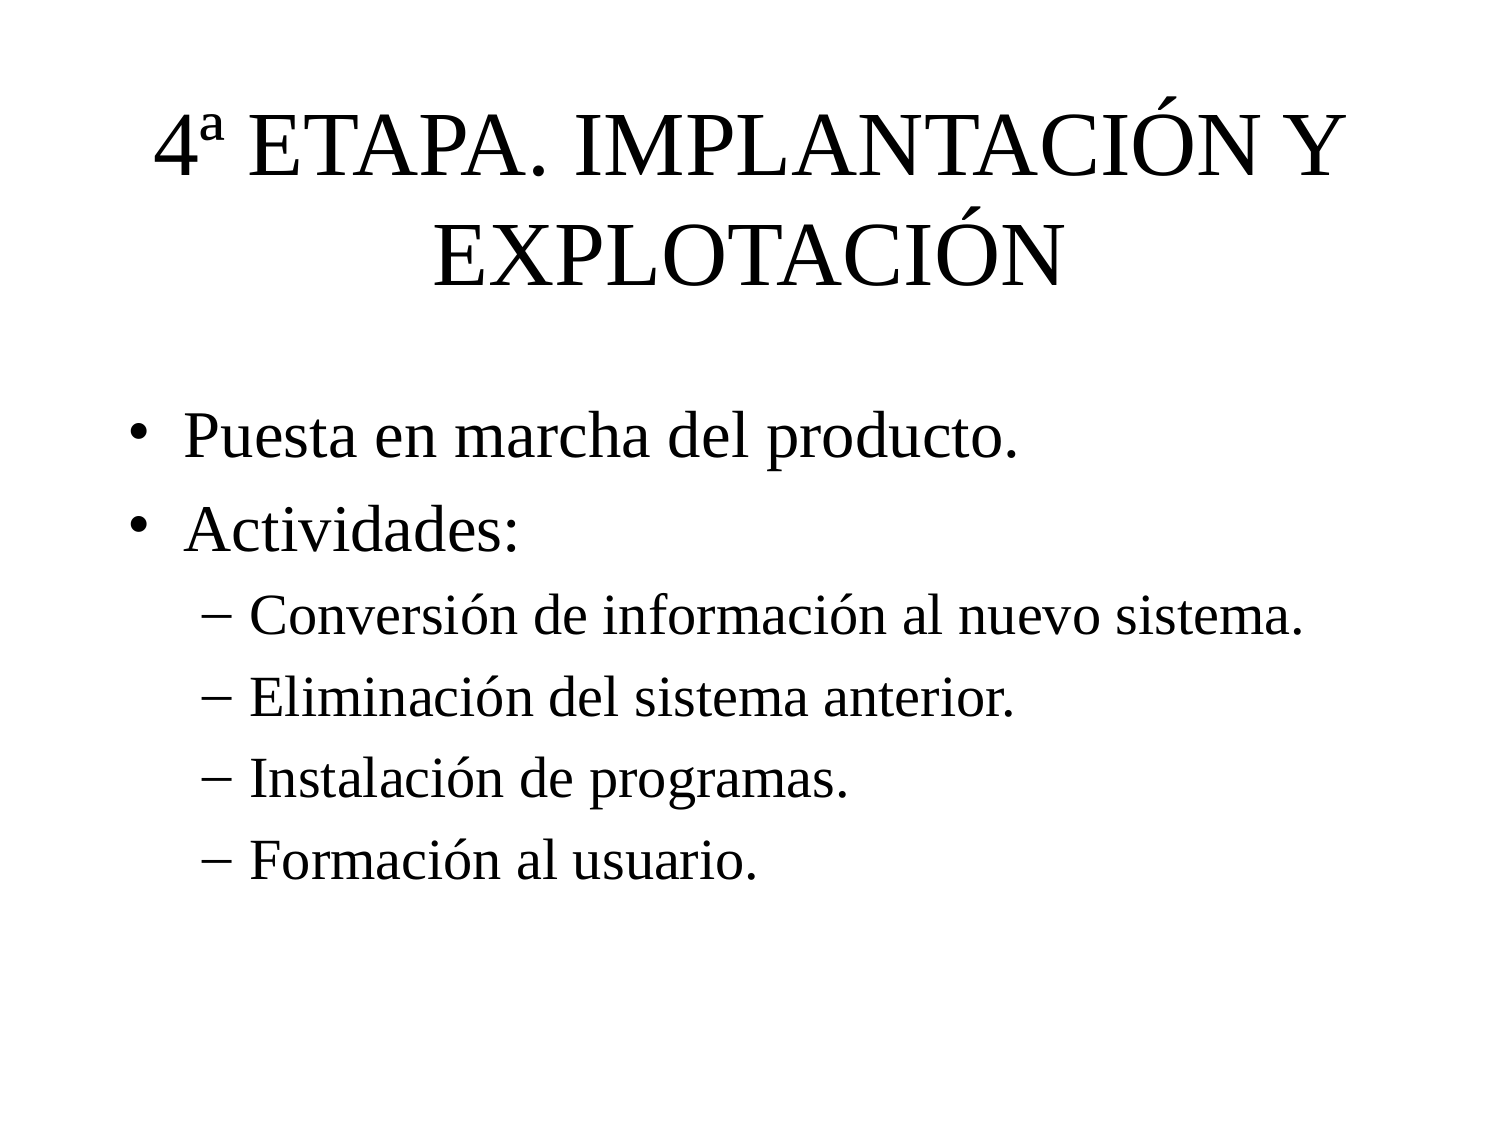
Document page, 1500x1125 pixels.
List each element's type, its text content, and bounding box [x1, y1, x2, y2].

title 4ª ETAPA. IMPLANTACIÓN Y EXPLOTACIÓN [112, 99, 1388, 288]
list Puesta en marcha del producto. Actividades: Conversión de información al nuevo sistema. Eliminación del sistema anterior. Instalación de programas. Formación al usuario. [112, 383, 1388, 1059]
